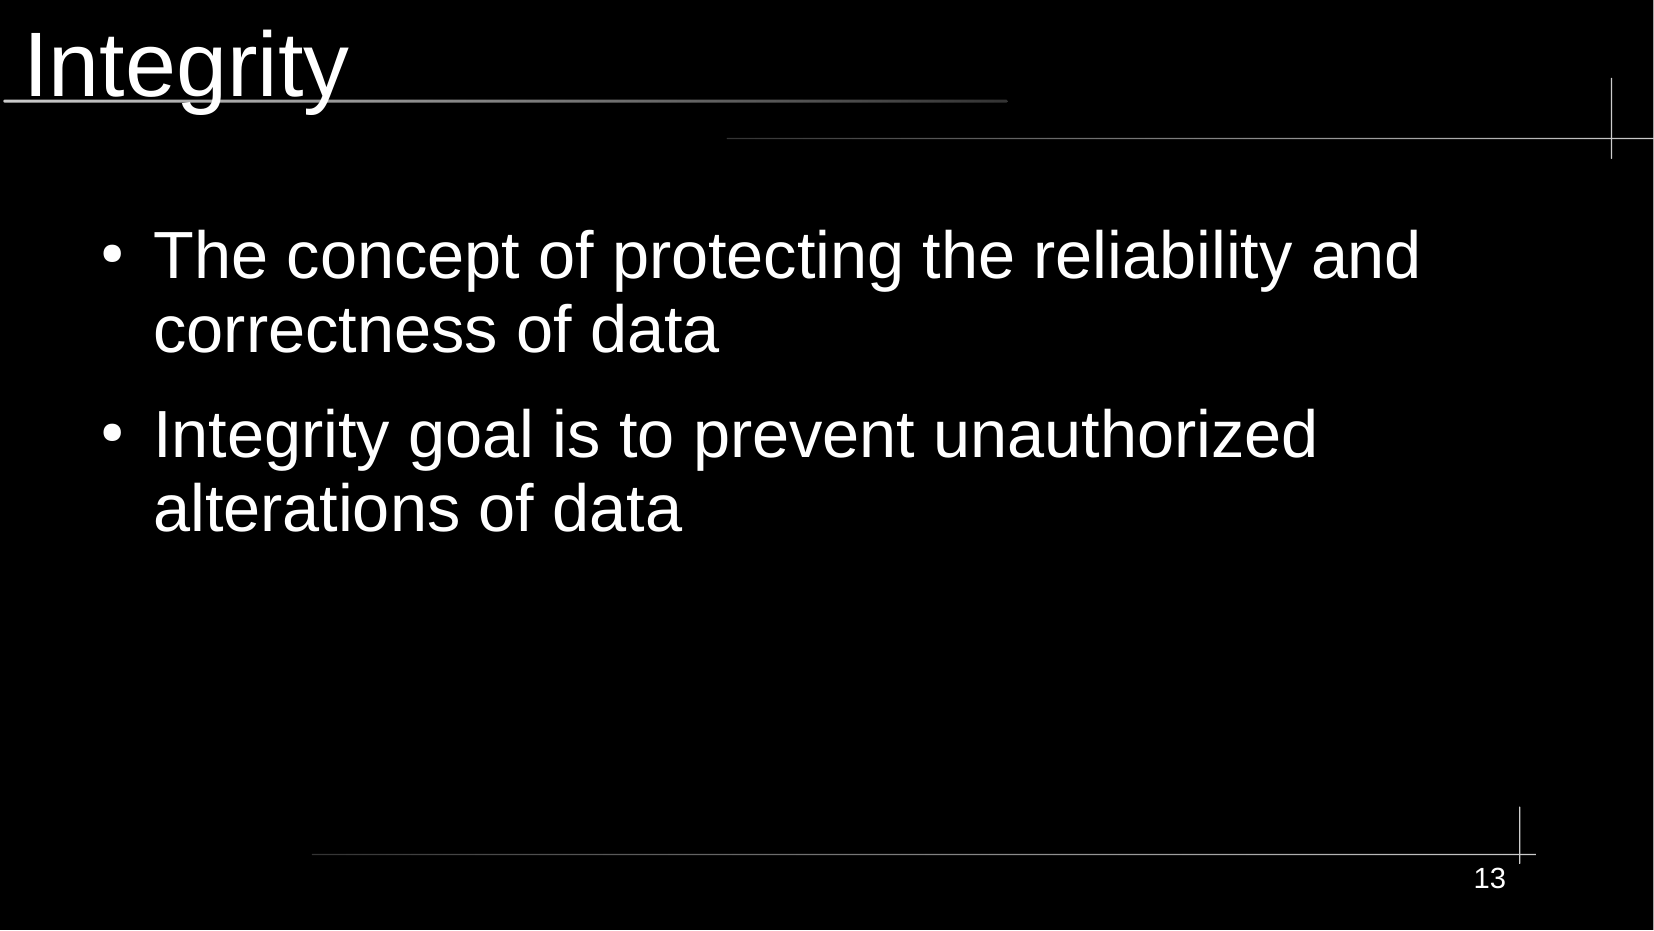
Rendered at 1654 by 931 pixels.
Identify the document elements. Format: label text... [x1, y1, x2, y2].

list The concept of protecting the reliability and correctness of data Integrity goal is to prevent unauthorized alterations of data [82, 217, 1571, 758]
title Integrity [23, 11, 1589, 119]
